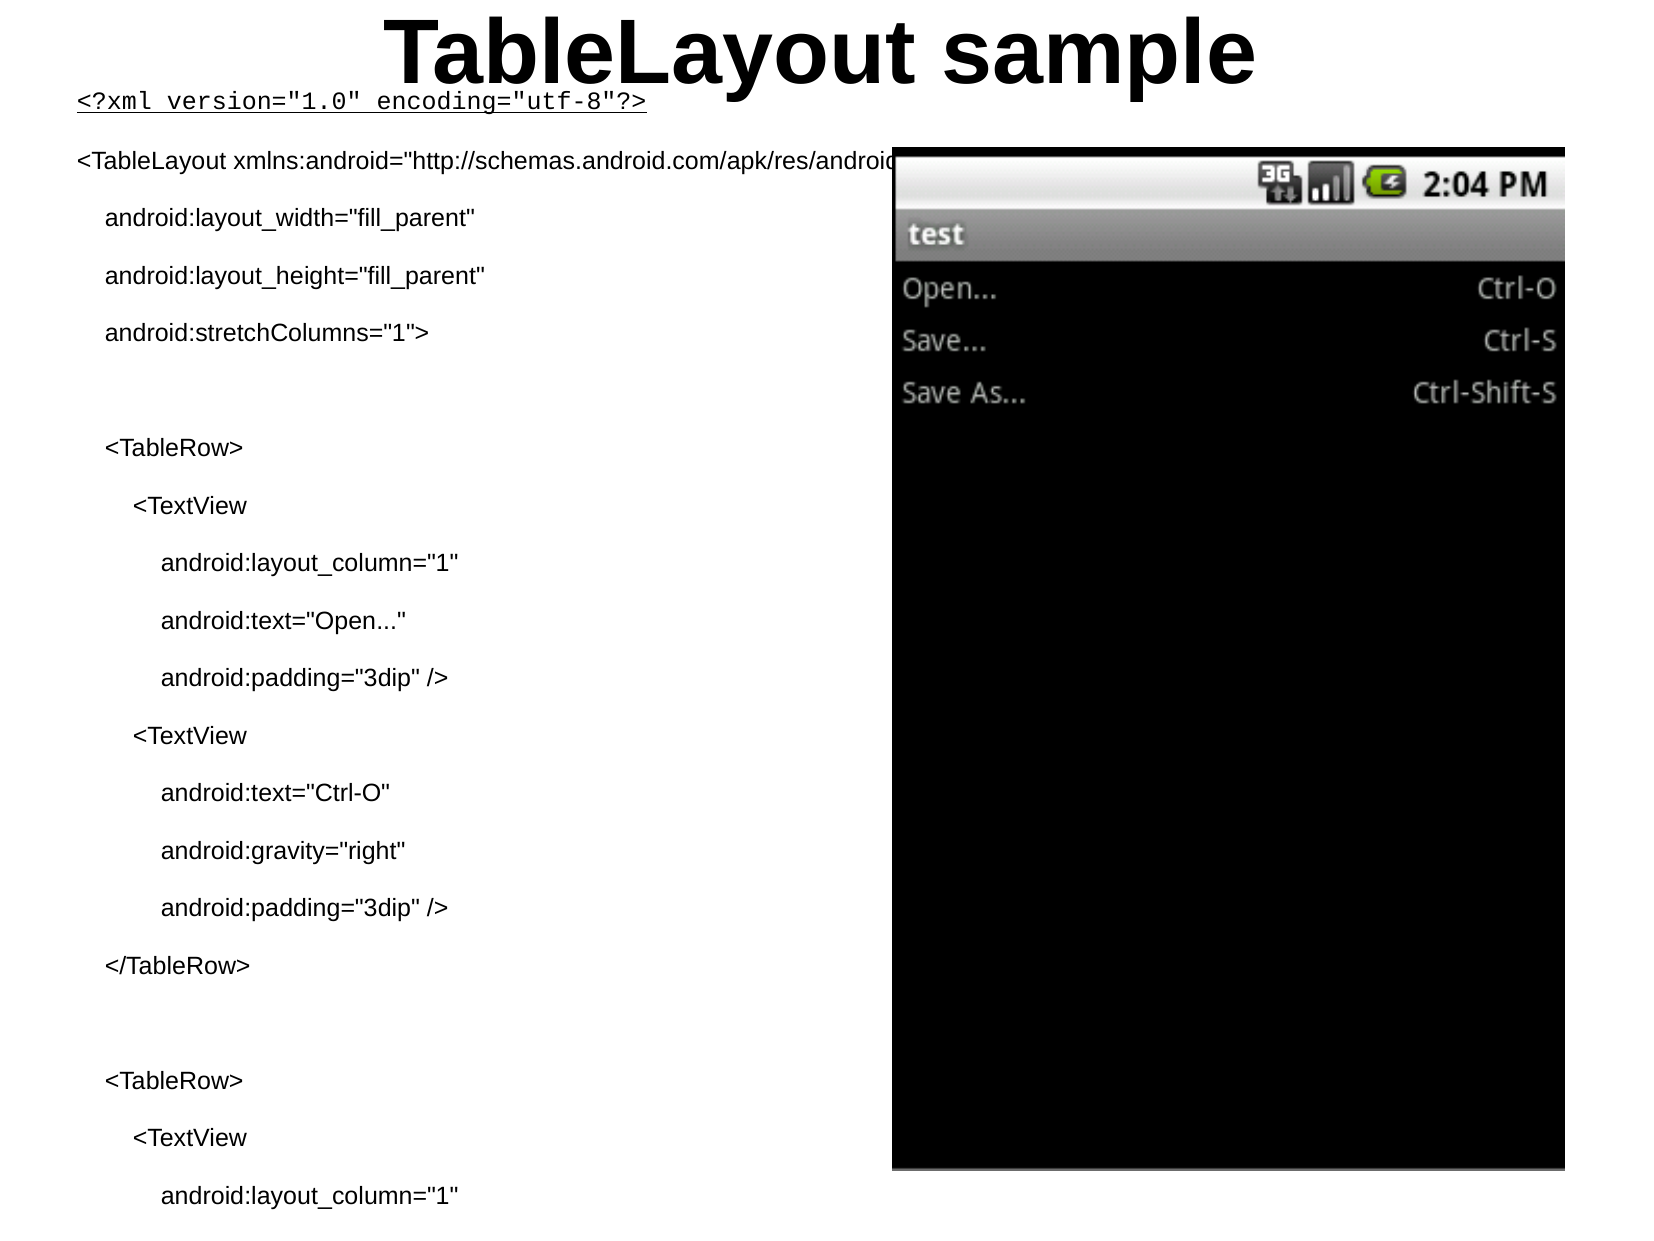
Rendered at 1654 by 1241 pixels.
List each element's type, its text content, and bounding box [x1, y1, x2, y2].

picture [892, 147, 1565, 1171]
list <?xml version="1.0" encoding="utf-8"?> <TableLayout xmlns:android="http://schemas.android.com/apk/res/android" android:layout_width="fill_parent" android:layout_height="fill_parent" android:stretchColumns="1"> <TableRow> <TextView android:layout_column="1" android:text="Open..." android:padding="3dip" /> <TextView android:text="Ctrl-O" android:gravity="right" android:padding="3dip" /> </TableRow> <TableRow> <TextView android:layout_column="1" android:text="Save..." android:padding="3dip" /> <TextView android:text="Ctrl-S" android:gravity="right" android:padding="3dip" /> </TableRow> <TableRow> <TextView android:layout_column="1" android:text="Save As..." android:padding="3dip" /> <TextView android:text="Ctrl-Shift-S" android:gravity="right" android:padding="3dip" /> </TableRow> </TableLayout> [76, 88, 1565, 1241]
title TableLayout sample [76, 0, 1565, 88]
